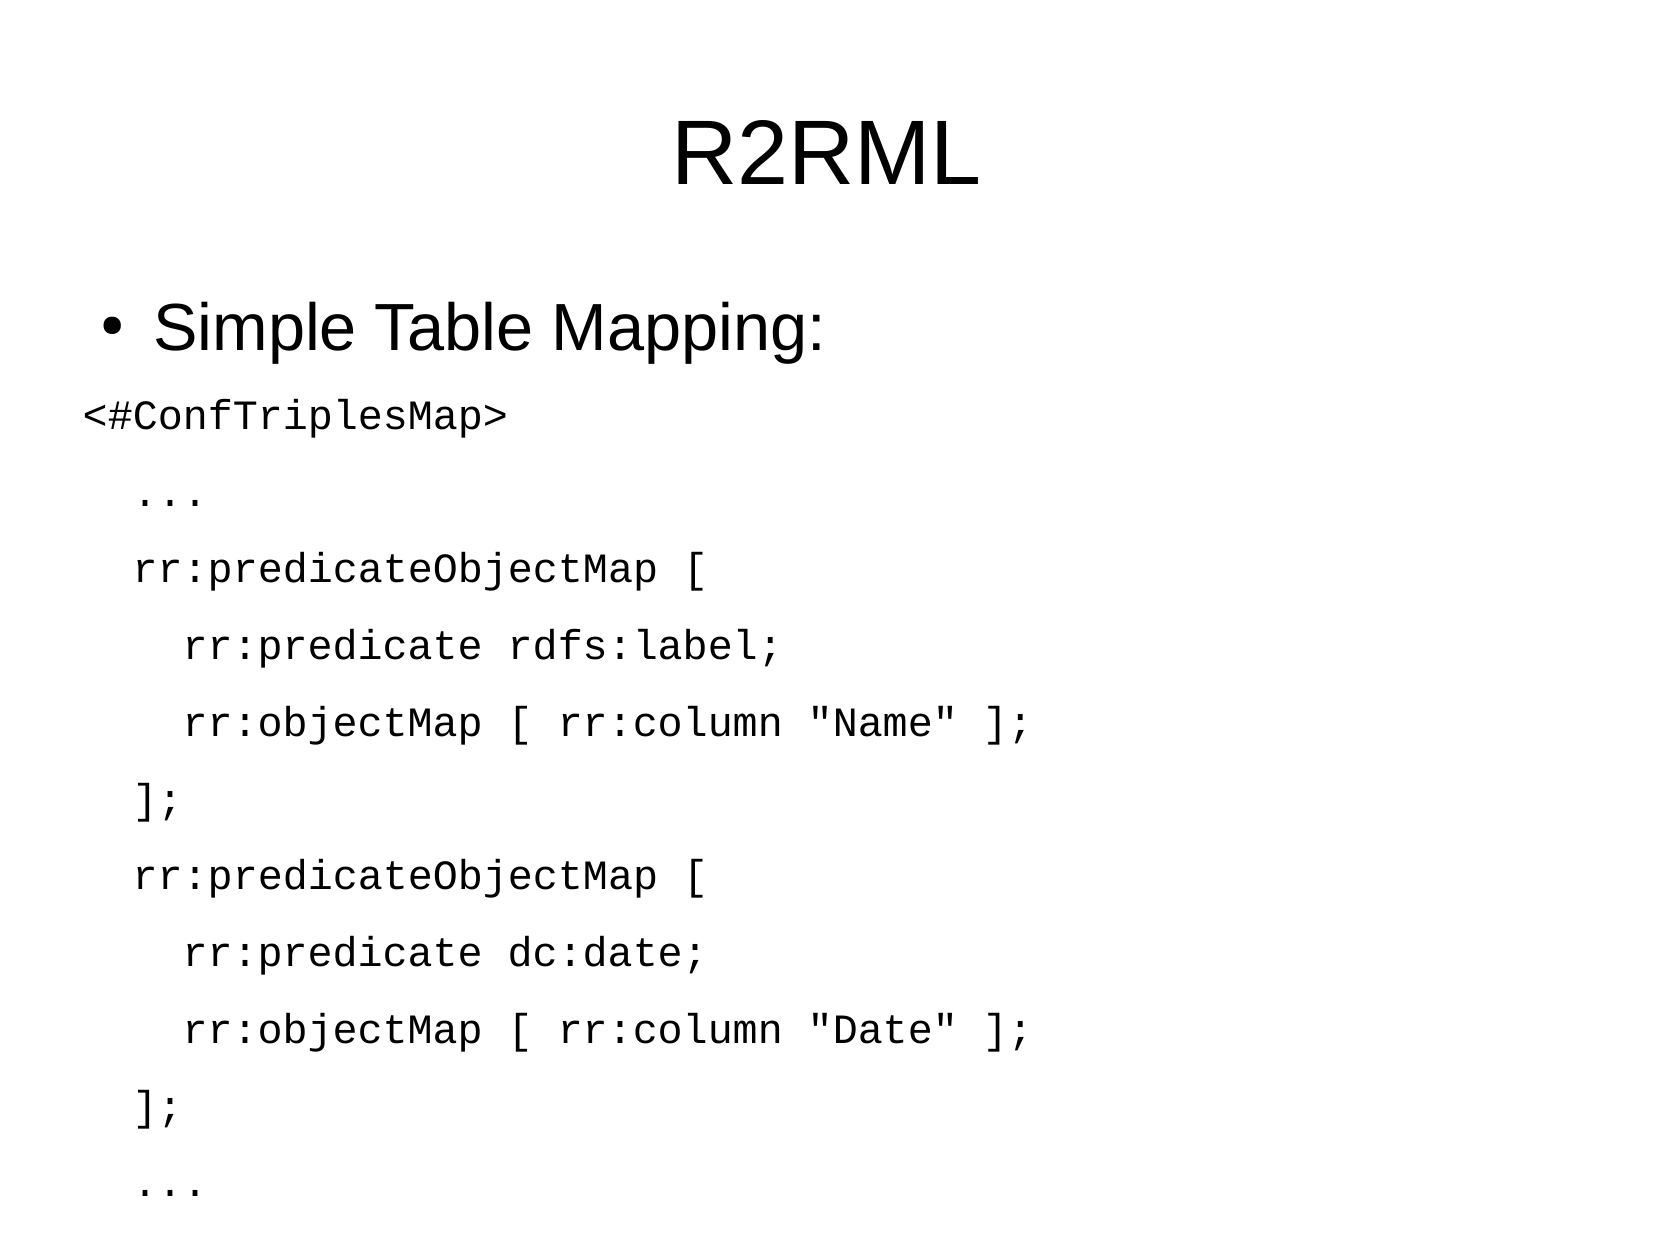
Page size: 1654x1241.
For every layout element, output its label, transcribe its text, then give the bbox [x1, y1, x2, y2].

list Simple Table Mapping: <#ConfTriplesMap> ... rr:predicateObjectMap [ rr:predicate rdfs:label; rr:objectMap [ rr:column "Name" ]; ]; rr:predicateObjectMap [ rr:predicate dc:date; rr:objectMap [ rr:column "Date" ]; ]; ... [82, 290, 1571, 1183]
title R2RML [82, 49, 1571, 257]
